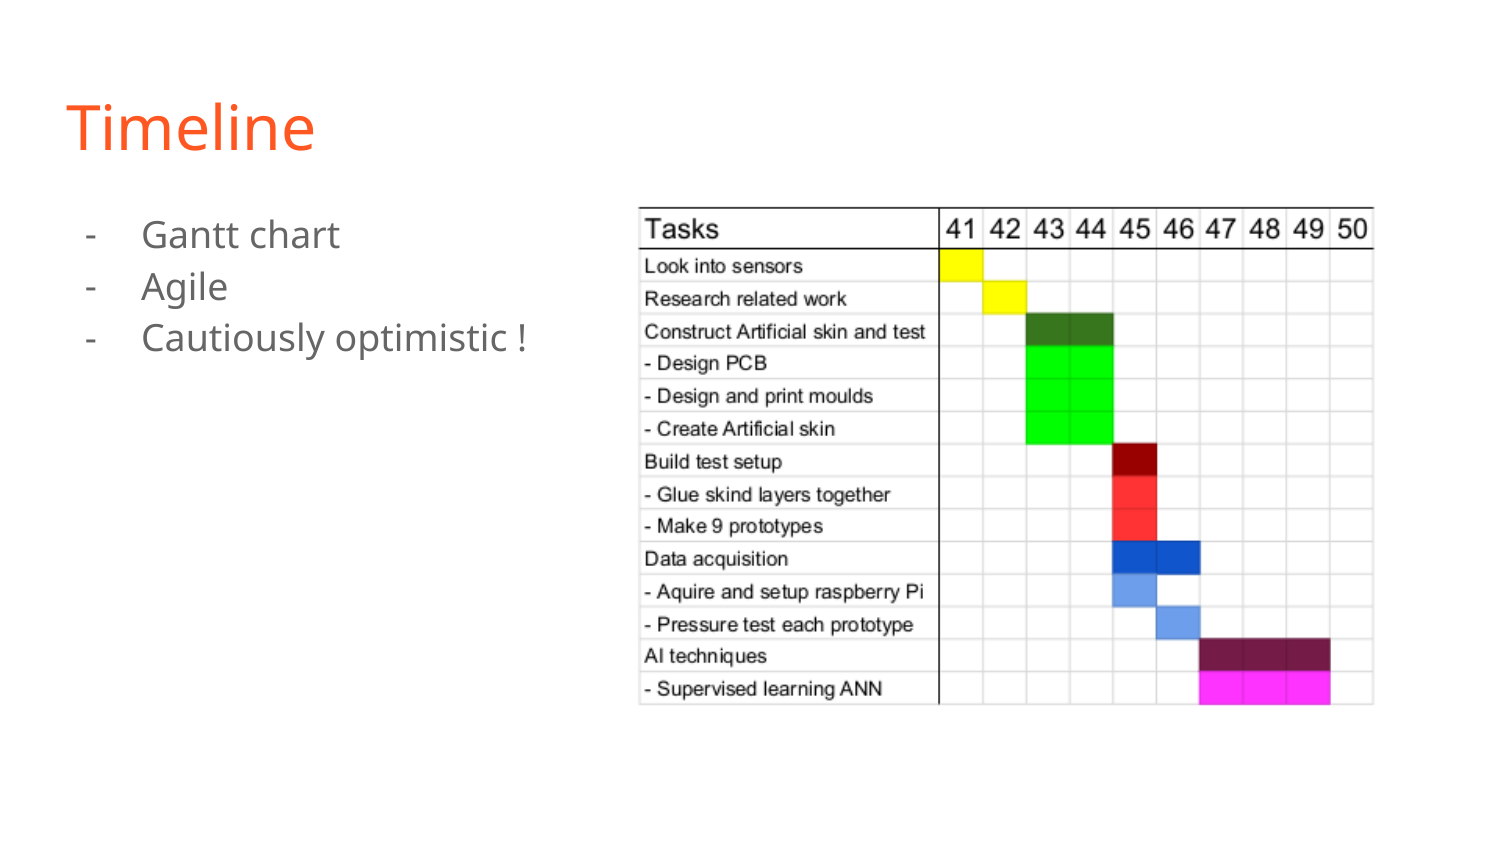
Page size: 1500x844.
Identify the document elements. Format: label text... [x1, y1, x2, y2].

list Gantt chart Agile Cautiously optimistic ! [51, 189, 1449, 750]
picture [629, 198, 1392, 721]
title Timeline [51, 72, 1449, 167]
